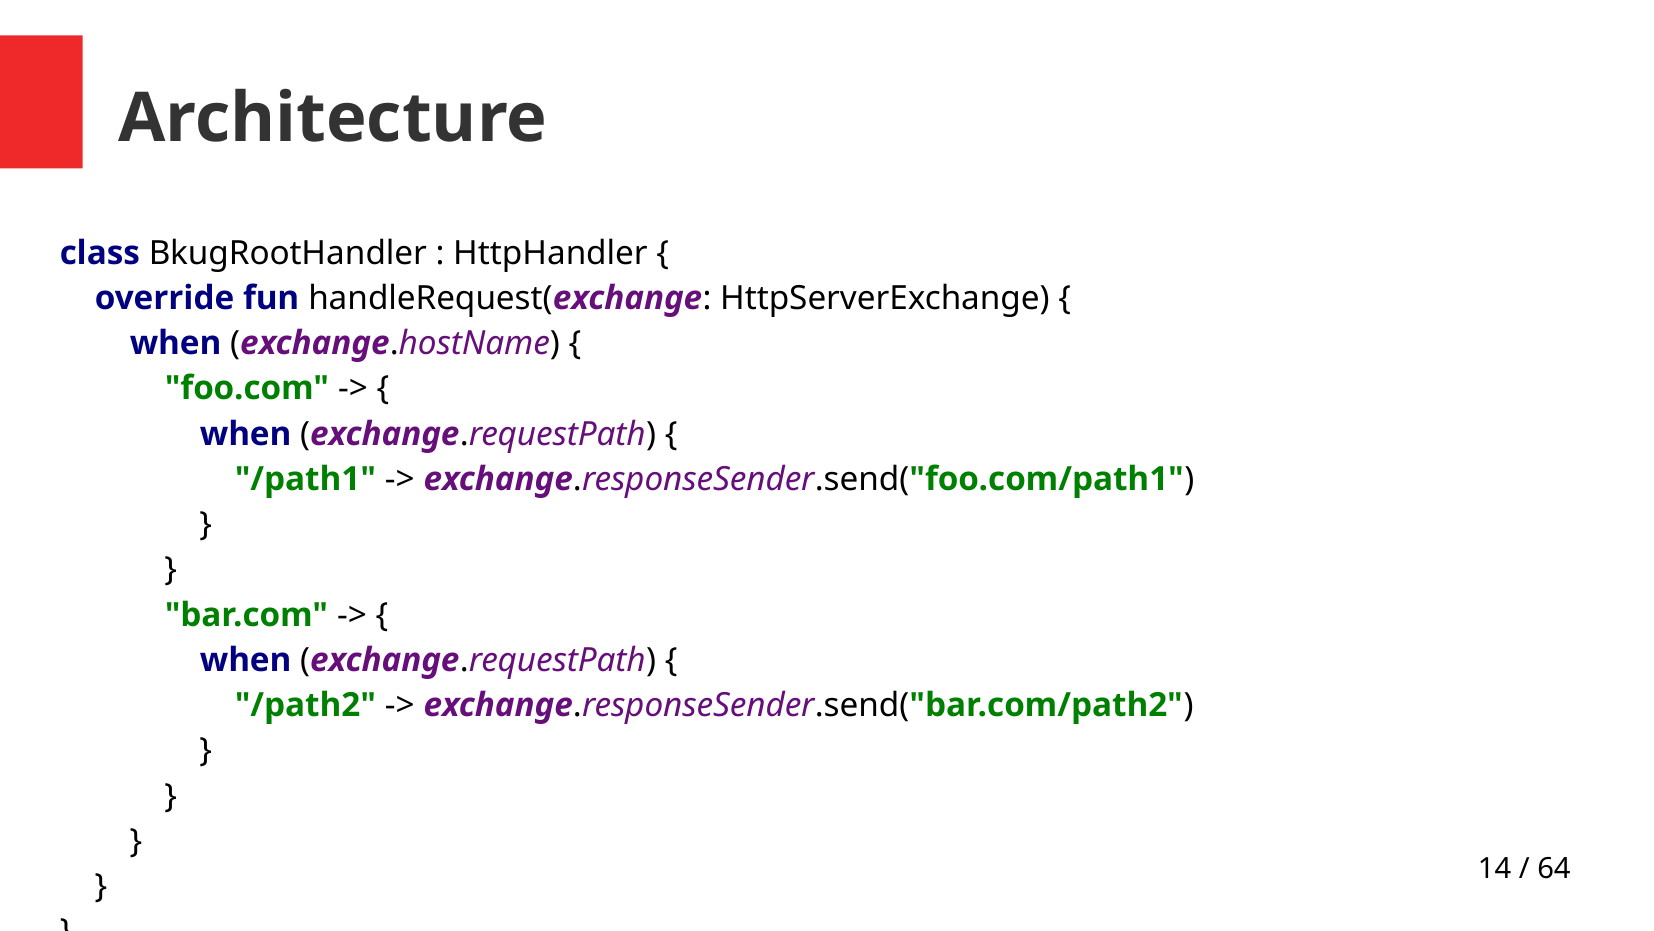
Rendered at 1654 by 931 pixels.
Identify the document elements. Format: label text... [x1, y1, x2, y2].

title Architecture [118, 37, 1571, 193]
text_box class BkugRootHandler : HttpHandler { override fun handleRequest(exchange: HttpServerExchange) { when (exchange.hostName) { "foo.com" -> { when (exchange.requestPath) { "/path1" -> exchange.responseSender.send("foo.com/path1") } } "bar.com" -> { when (exchange.requestPath) { "/path2" -> exchange.responseSender.send("bar.com/path2") } } } } } [45, 221, 1621, 886]
